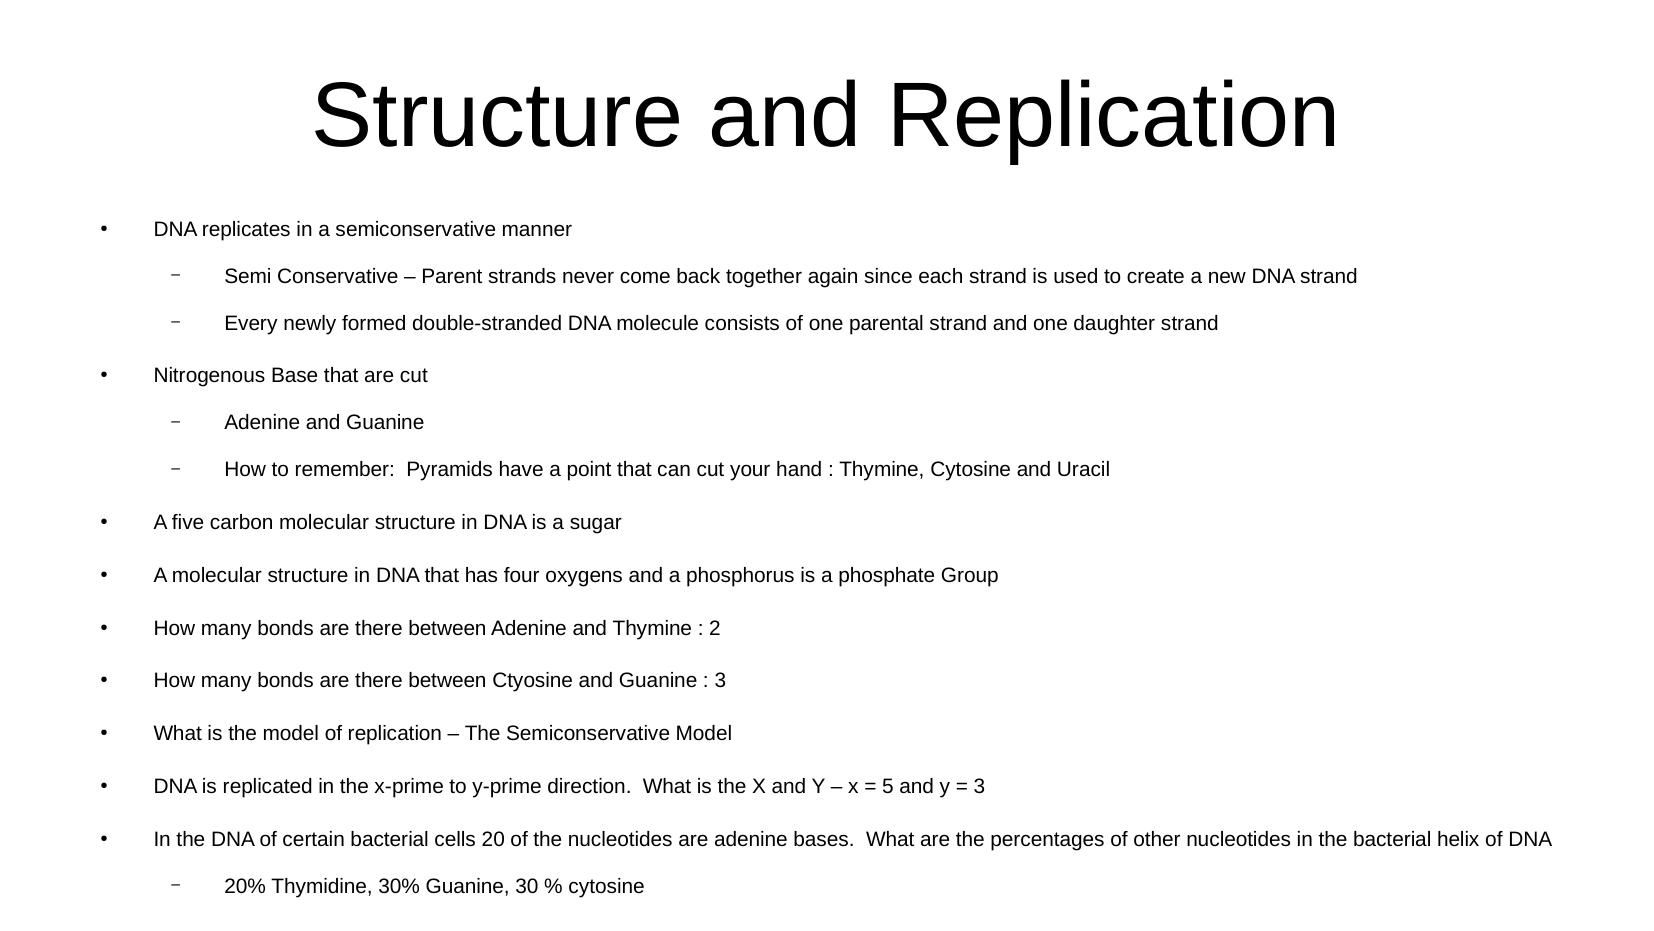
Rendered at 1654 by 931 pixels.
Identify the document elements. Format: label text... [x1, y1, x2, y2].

title Structure and Replication [82, 37, 1571, 193]
list DNA replicates in a semiconservative manner Semi Conservative – Parent strands never come back together again since each strand is used to create a new DNA strand Every newly formed double-stranded DNA molecule consists of one parental strand and one daughter strand Nitrogenous Base that are cut Adenine and Guanine How to remember: Pyramids have a point that can cut your hand : Thymine, Cytosine and Uracil A five carbon molecular structure in DNA is a sugar A molecular structure in DNA that has four oxygens and a phosphorus is a phosphate Group How many bonds are there between Adenine and Thymine : 2 How many bonds are there between Ctyosine and Guanine : 3 What is the model of replication – The Semiconservative Model DNA is replicated in the x-prime to y-prime direction. What is the X and Y – x = 5 and y = 3 In the DNA of certain bacterial cells 20 of the nucleotides are adenine bases. What are the percentages of other nucleotides in the bacterial helix of DNA 20% Thymidine, 30% Guanine, 30 % cytosine [82, 217, 1636, 916]
